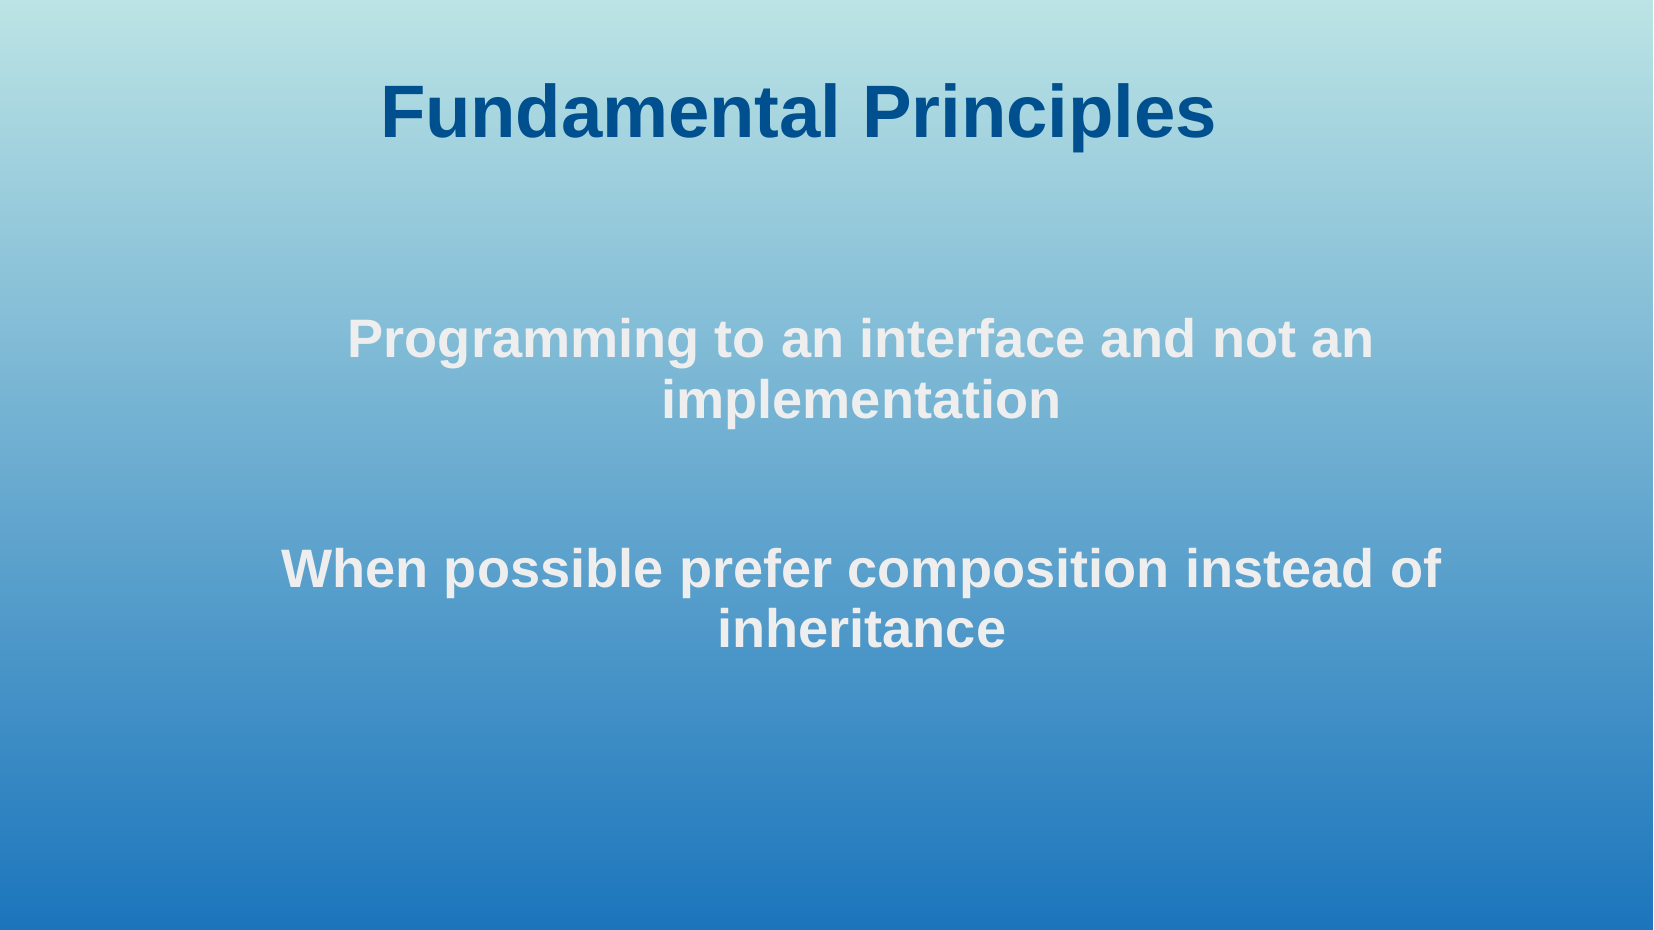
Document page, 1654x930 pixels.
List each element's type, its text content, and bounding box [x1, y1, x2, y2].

list Programming to an interface and not an implementation When possible prefer composition instead of inheritance [82, 224, 1571, 764]
title Fundamental Principles [82, 35, 1516, 189]
